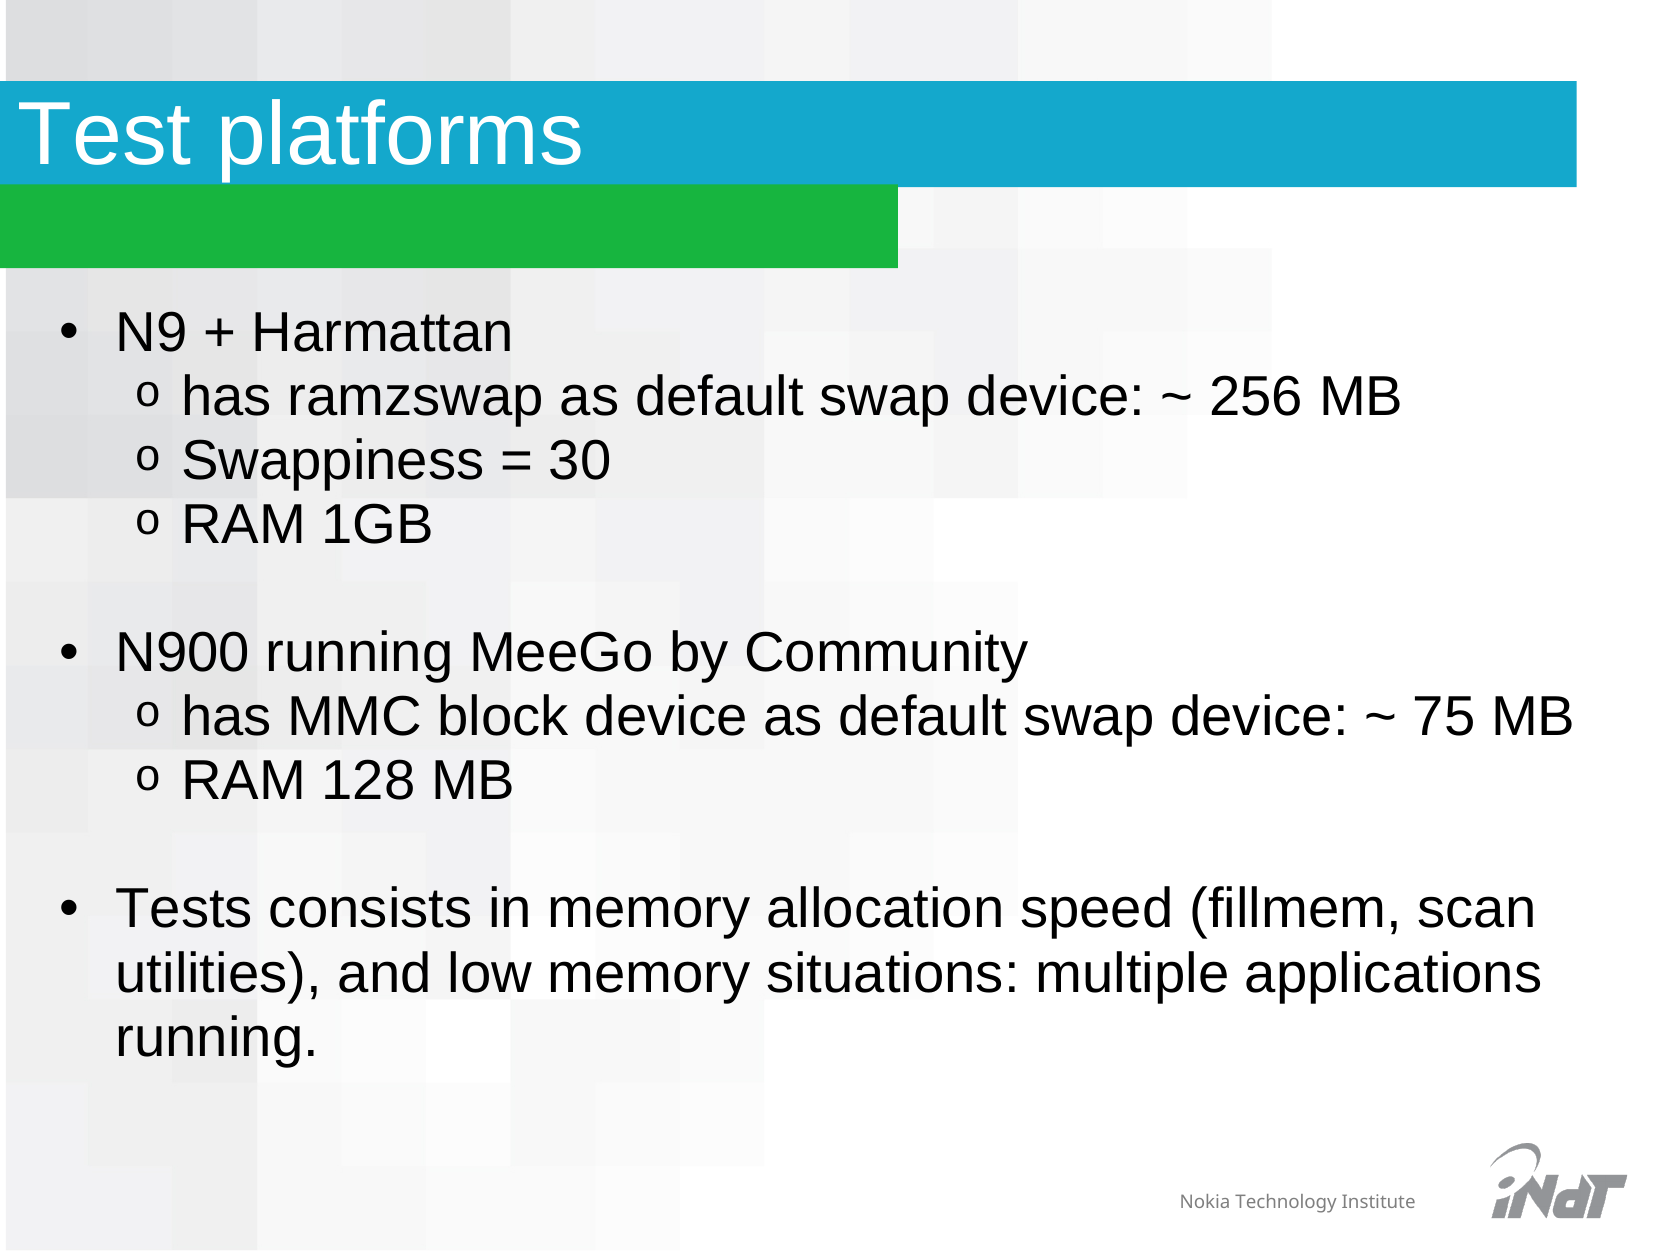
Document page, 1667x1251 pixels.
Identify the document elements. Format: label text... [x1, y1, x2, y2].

picture [5, 0, 1667, 1251]
list N9 + Harmattan has ramzswap as default swap device: ~ 256 MB Swappiness = 30 RAM 1GB N900 running MeeGo by Community has MMC block device as default swap device: ~ 75 MB RAM 128 MB Tests consists in memory allocation speed (fillmem, scan utilities), and low memory situations: multiple applications running. [40, 300, 1627, 1201]
text_box [0, 184, 898, 269]
title Test platforms [0, 81, 1577, 188]
